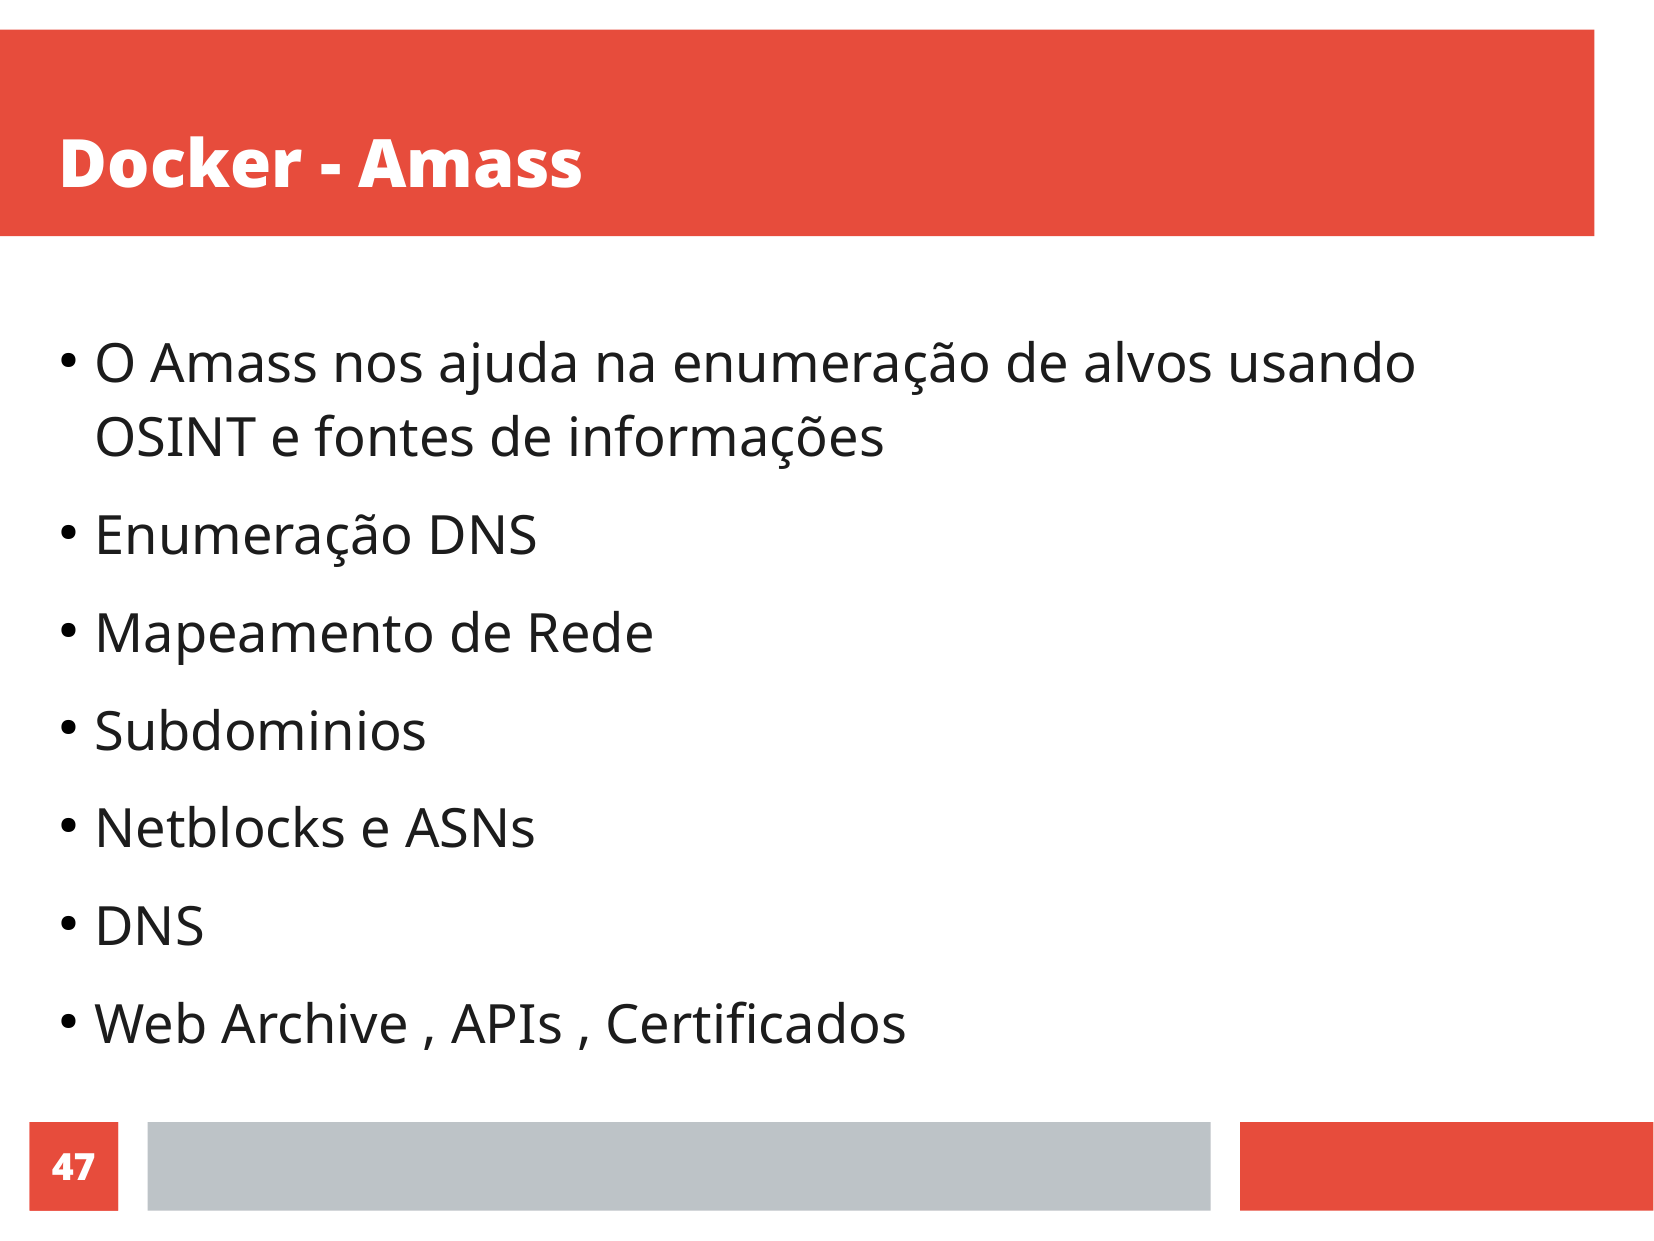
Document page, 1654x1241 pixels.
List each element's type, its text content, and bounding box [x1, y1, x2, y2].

title Docker - Amass [59, 59, 1595, 207]
list O Amass nos ajuda na enumeração de alvos usando OSINT e fontes de informações Enumeração DNS Mapeamento de Rede Subdominios Netblocks e ASNs DNS Web Archive , APIs , Certificados [59, 324, 1565, 1093]
